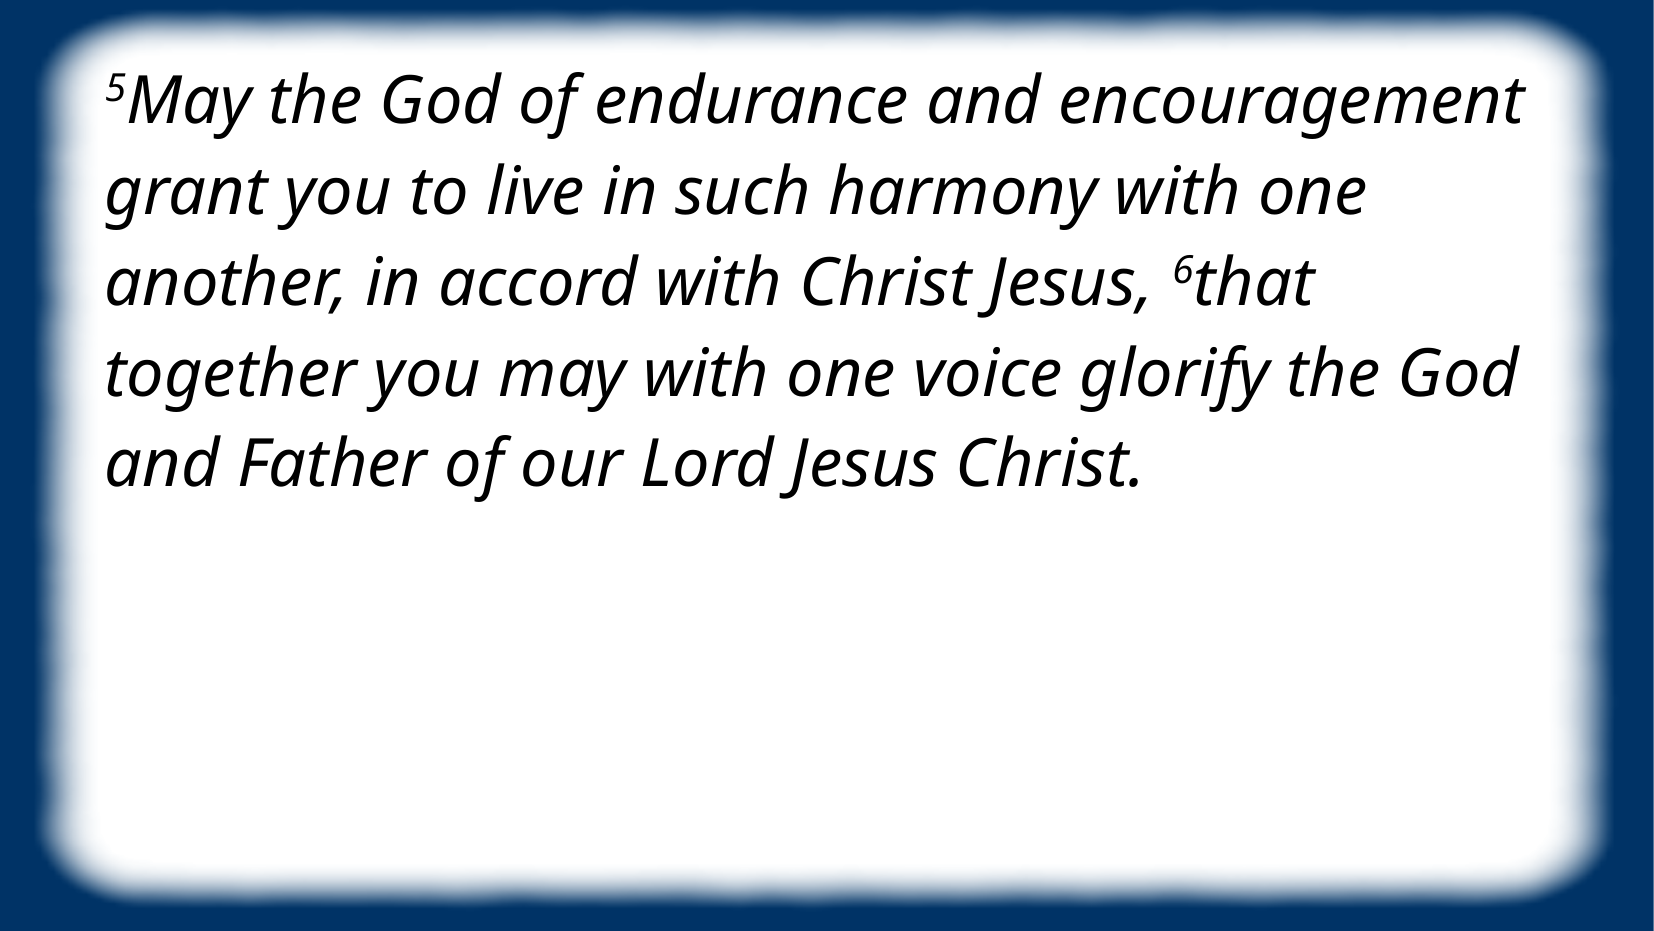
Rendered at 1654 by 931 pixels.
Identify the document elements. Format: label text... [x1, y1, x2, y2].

picture [0, 0, 1654, 931]
text_box 5May the God of endurance and encouragement grant you to live in such harmony with one another, in accord with Christ Jesus, 6that together you may with one voice glorify the God and Father of our Lord Jesus Christ. [90, 45, 1561, 504]
